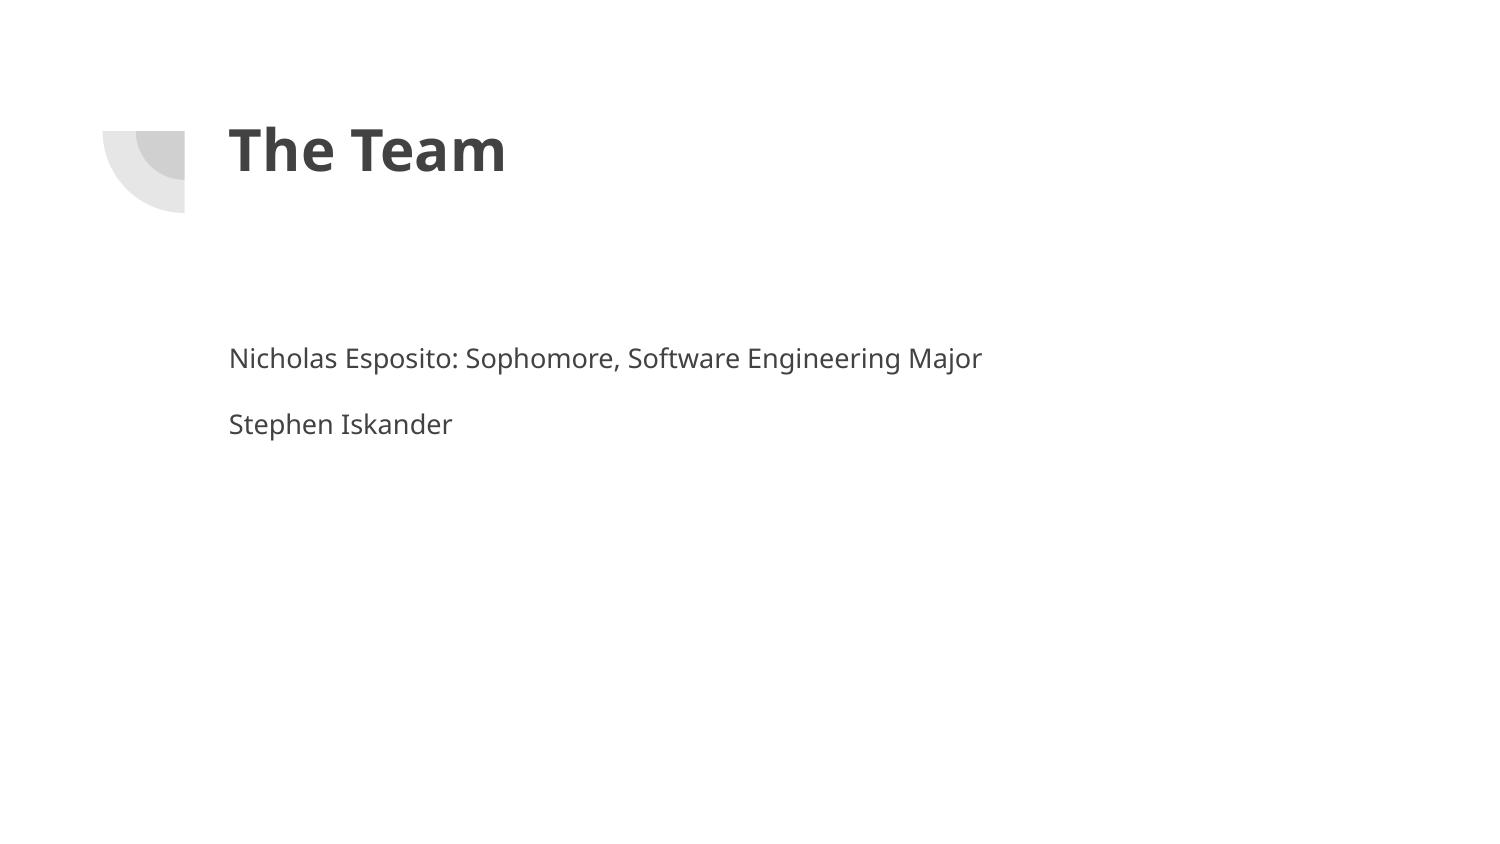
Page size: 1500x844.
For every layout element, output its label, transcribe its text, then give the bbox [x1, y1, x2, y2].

title The Team [213, 98, 1368, 263]
list Nicholas Esposito: Sophomore, Software Engineering Major Stephen Iskander [213, 326, 1368, 744]
